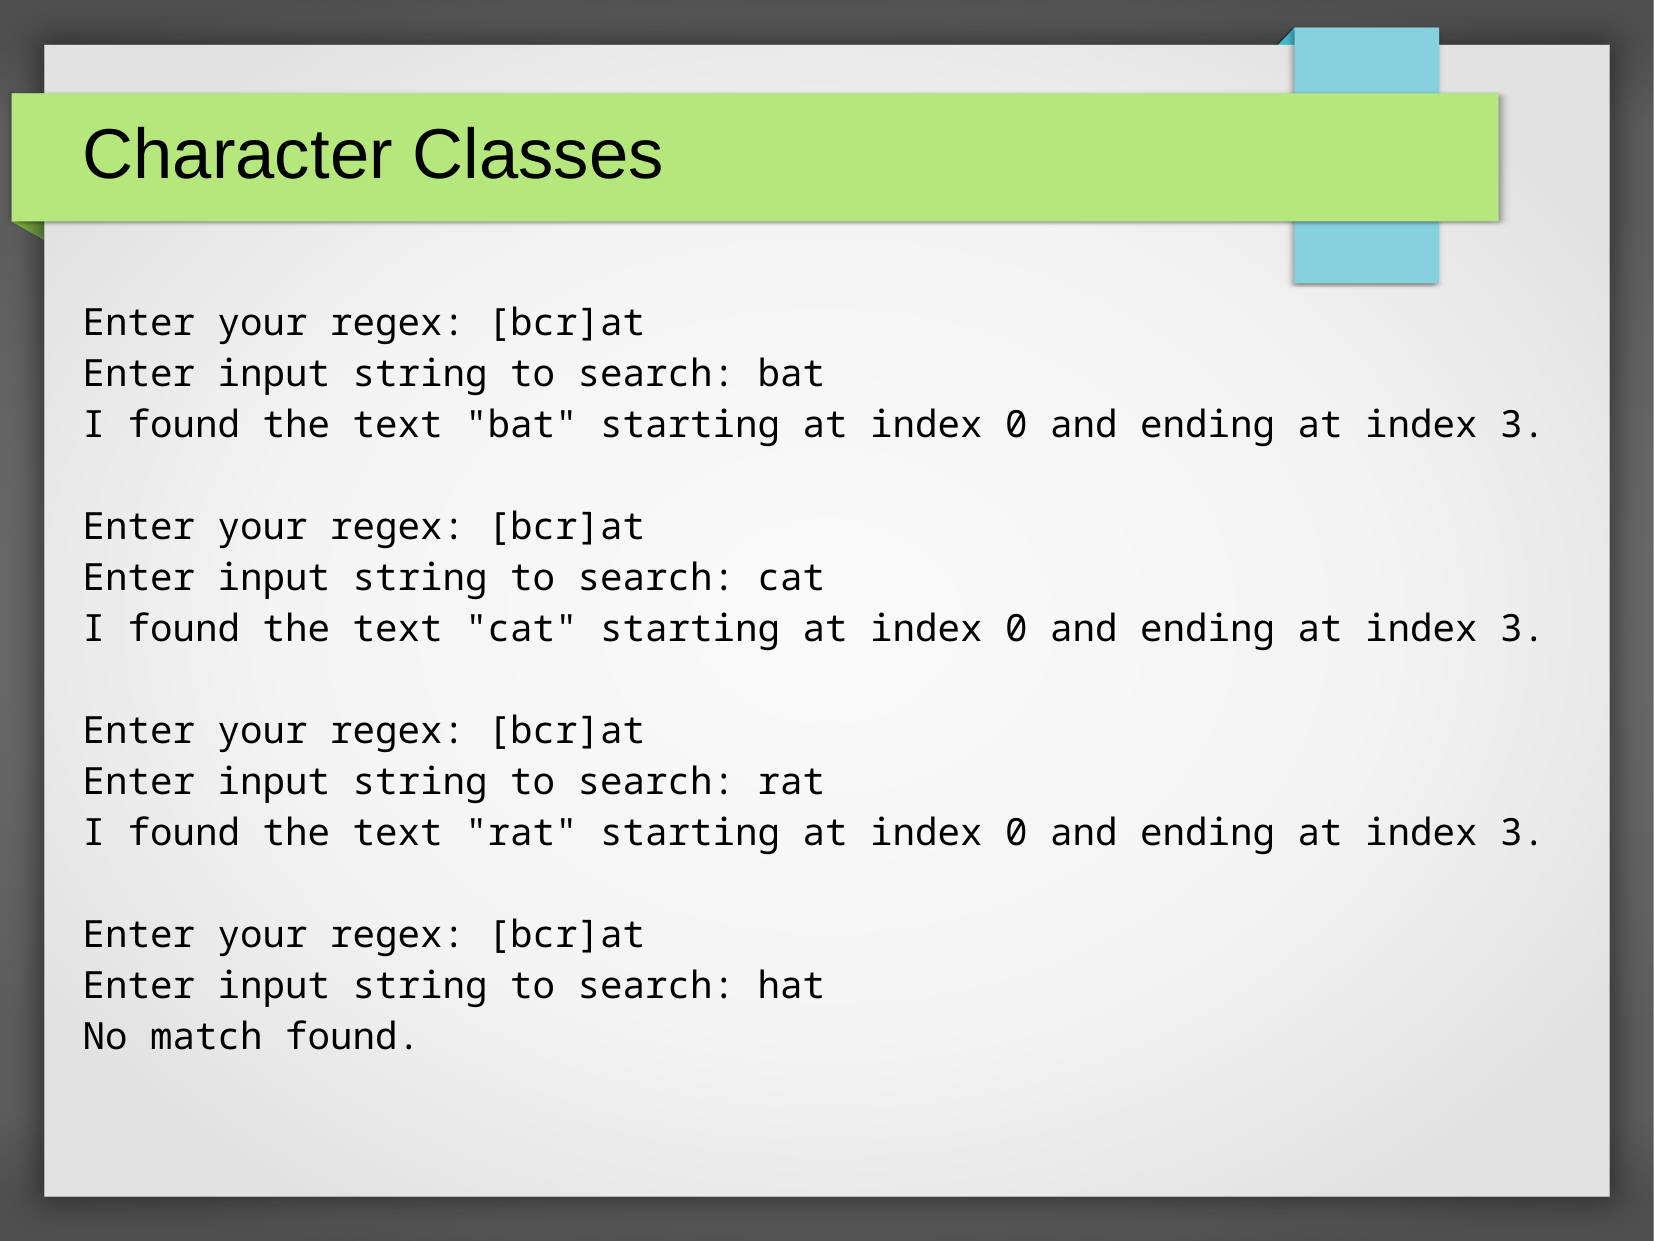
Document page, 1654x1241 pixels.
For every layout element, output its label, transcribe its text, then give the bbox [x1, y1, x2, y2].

list Enter your regex: [bcr]at Enter input string to search: bat I found the text "bat" starting at index 0 and ending at index 3. Enter your regex: [bcr]at Enter input string to search: cat I found the text "cat" starting at index 0 and ending at index 3. Enter your regex: [bcr]at Enter input string to search: rat I found the text "rat" starting at index 0 and ending at index 3. Enter your regex: [bcr]at Enter input string to search: hat No match found. [82, 295, 1571, 1015]
picture [0, 0, 1654, 1241]
title Character Classes [82, 94, 1264, 213]
